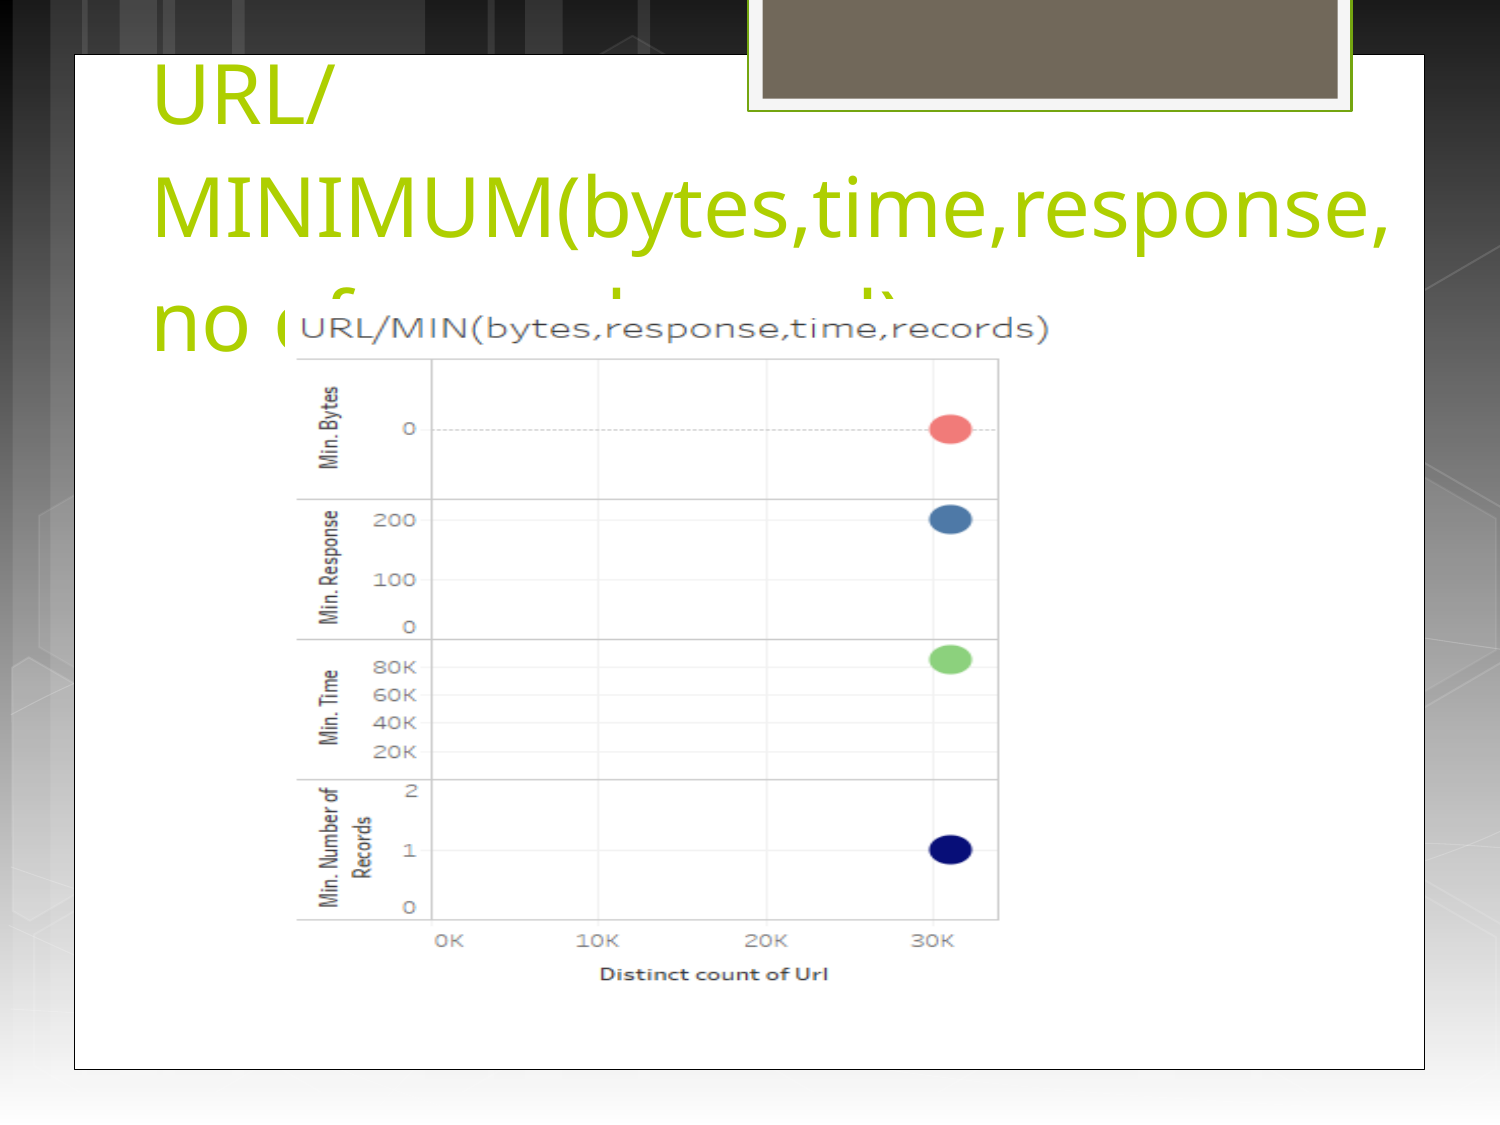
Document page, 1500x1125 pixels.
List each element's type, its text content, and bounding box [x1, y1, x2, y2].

picture [285, 299, 1276, 1004]
title URL/MINIMUM(bytes,time,response,no of records used) [150, 111, 1411, 300]
